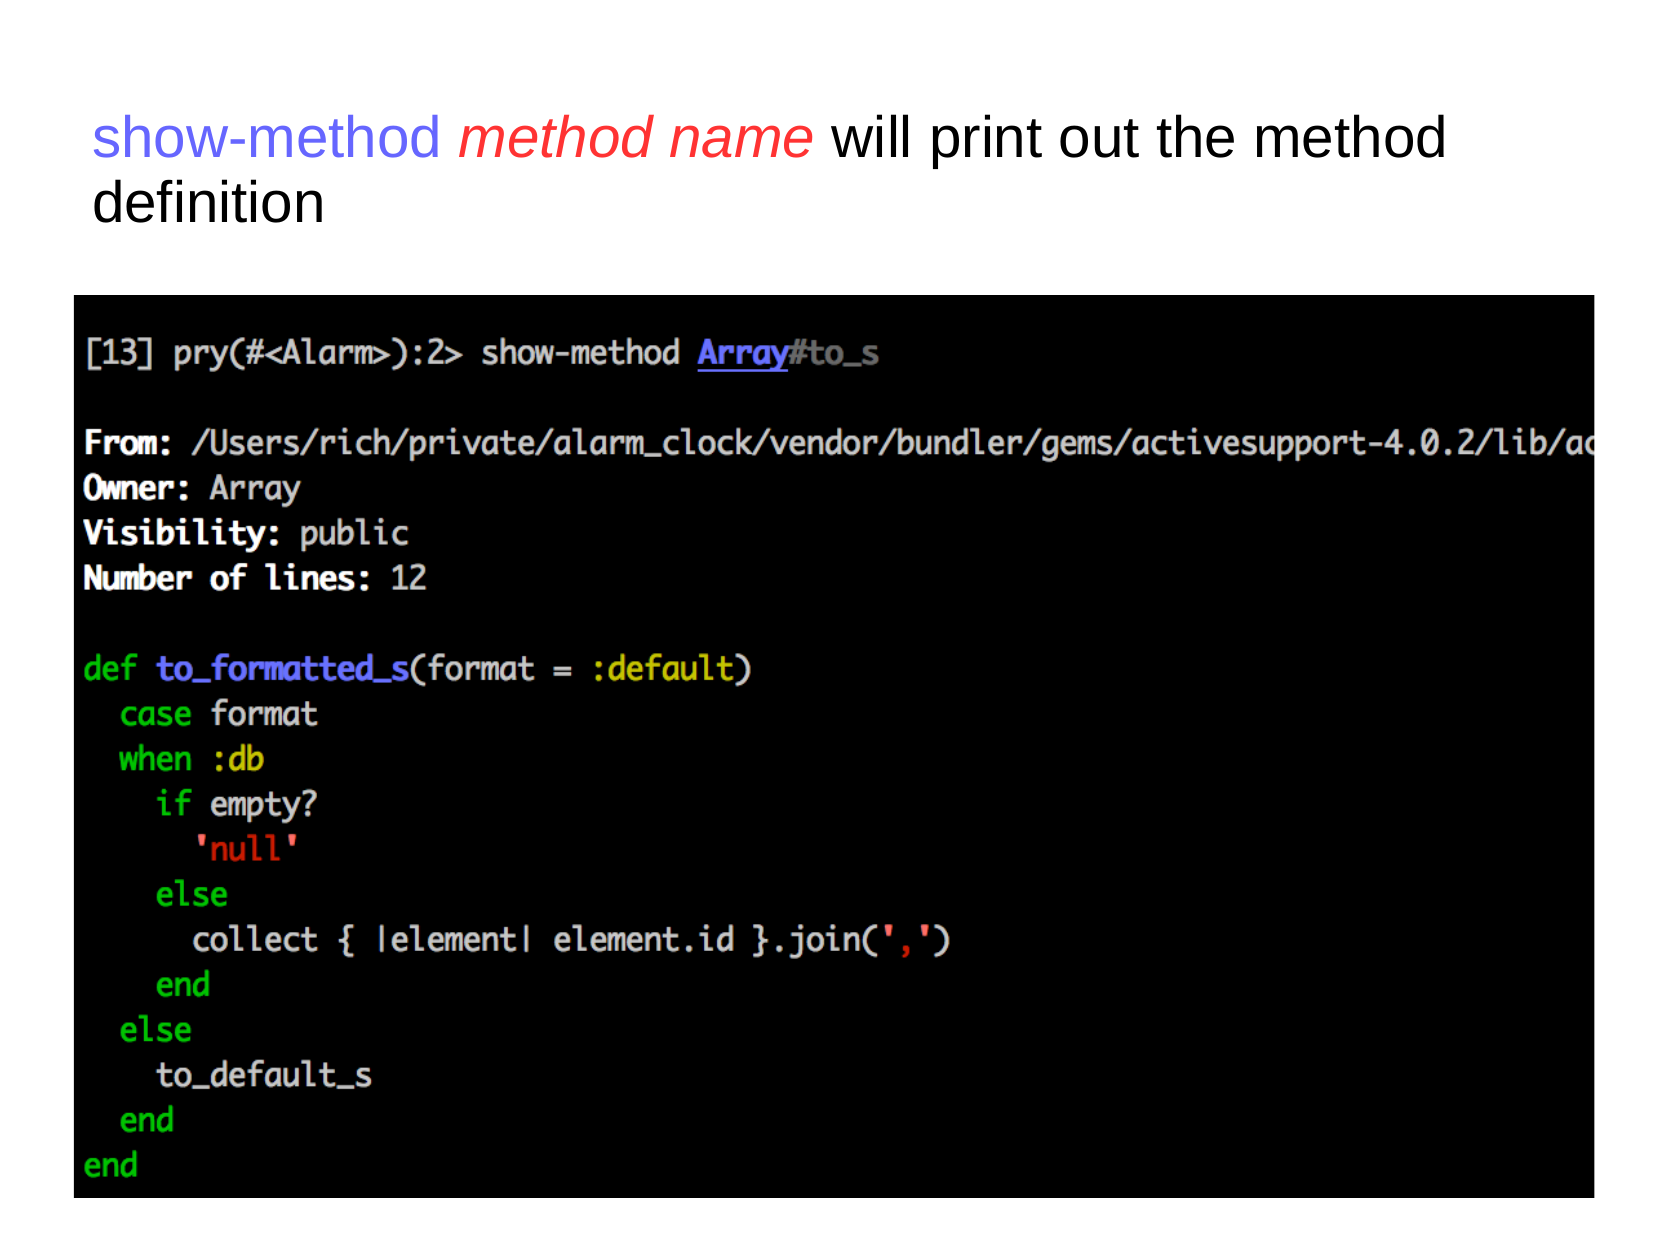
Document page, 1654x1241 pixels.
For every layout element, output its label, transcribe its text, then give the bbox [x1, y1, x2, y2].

picture [73, 295, 1595, 1198]
list show-method method name will print out the method definition [21, 105, 1569, 825]
